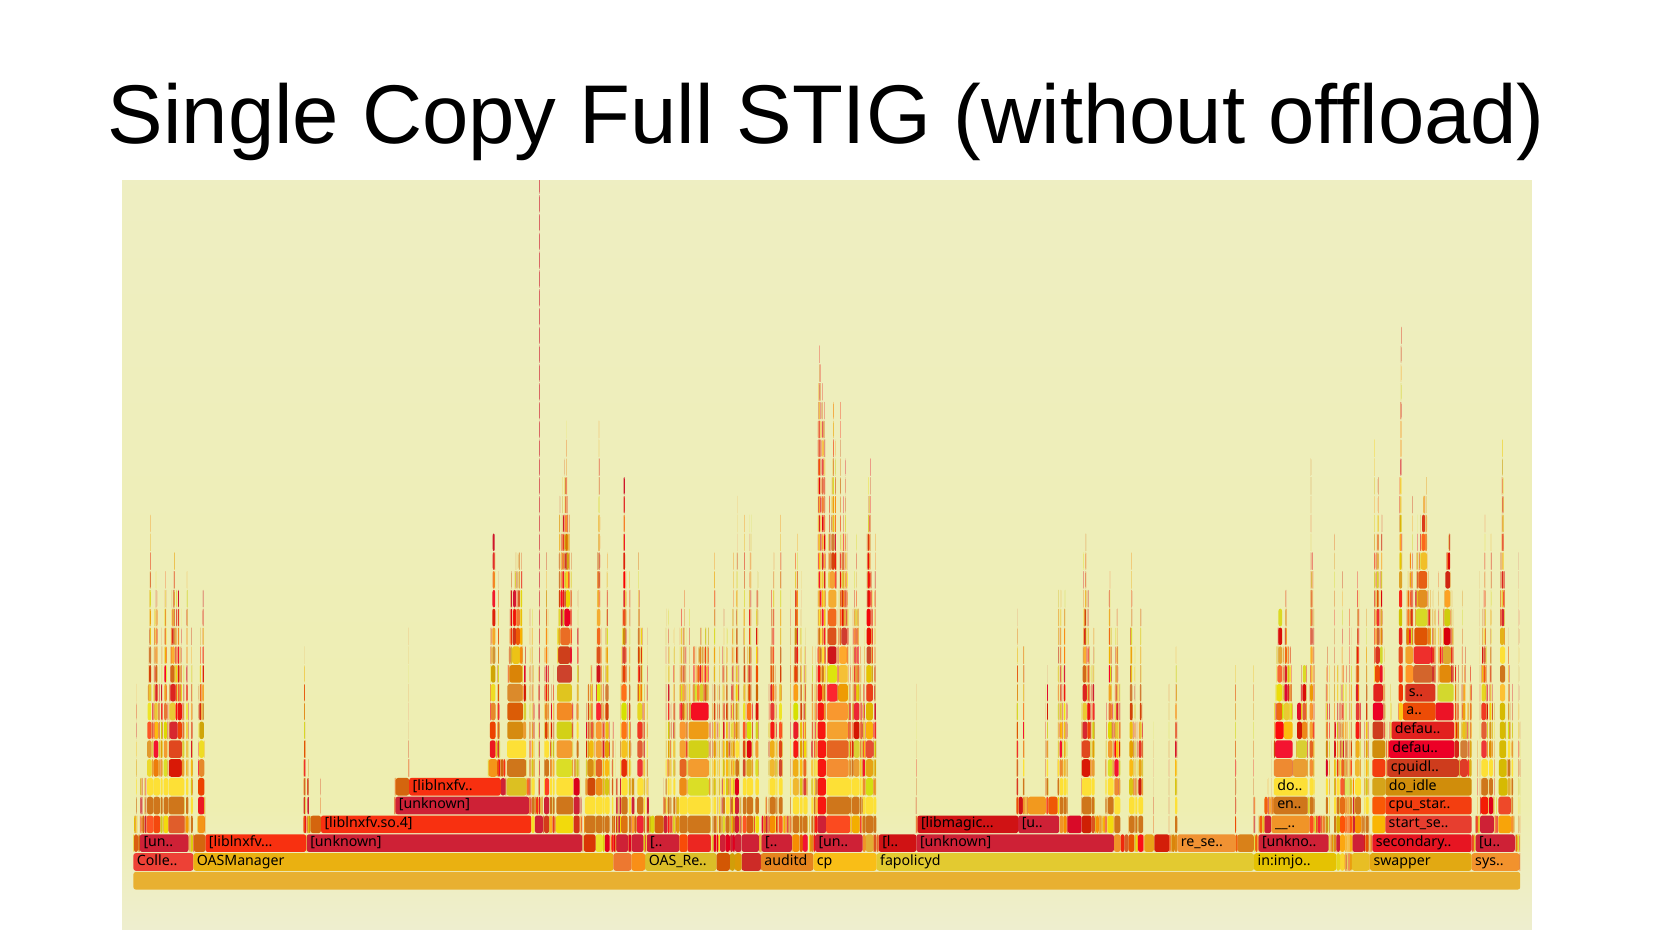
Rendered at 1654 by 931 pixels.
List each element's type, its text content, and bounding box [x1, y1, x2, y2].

picture [121, 180, 1533, 931]
title Single Copy Full STIG (without offload) [82, 37, 1571, 193]
